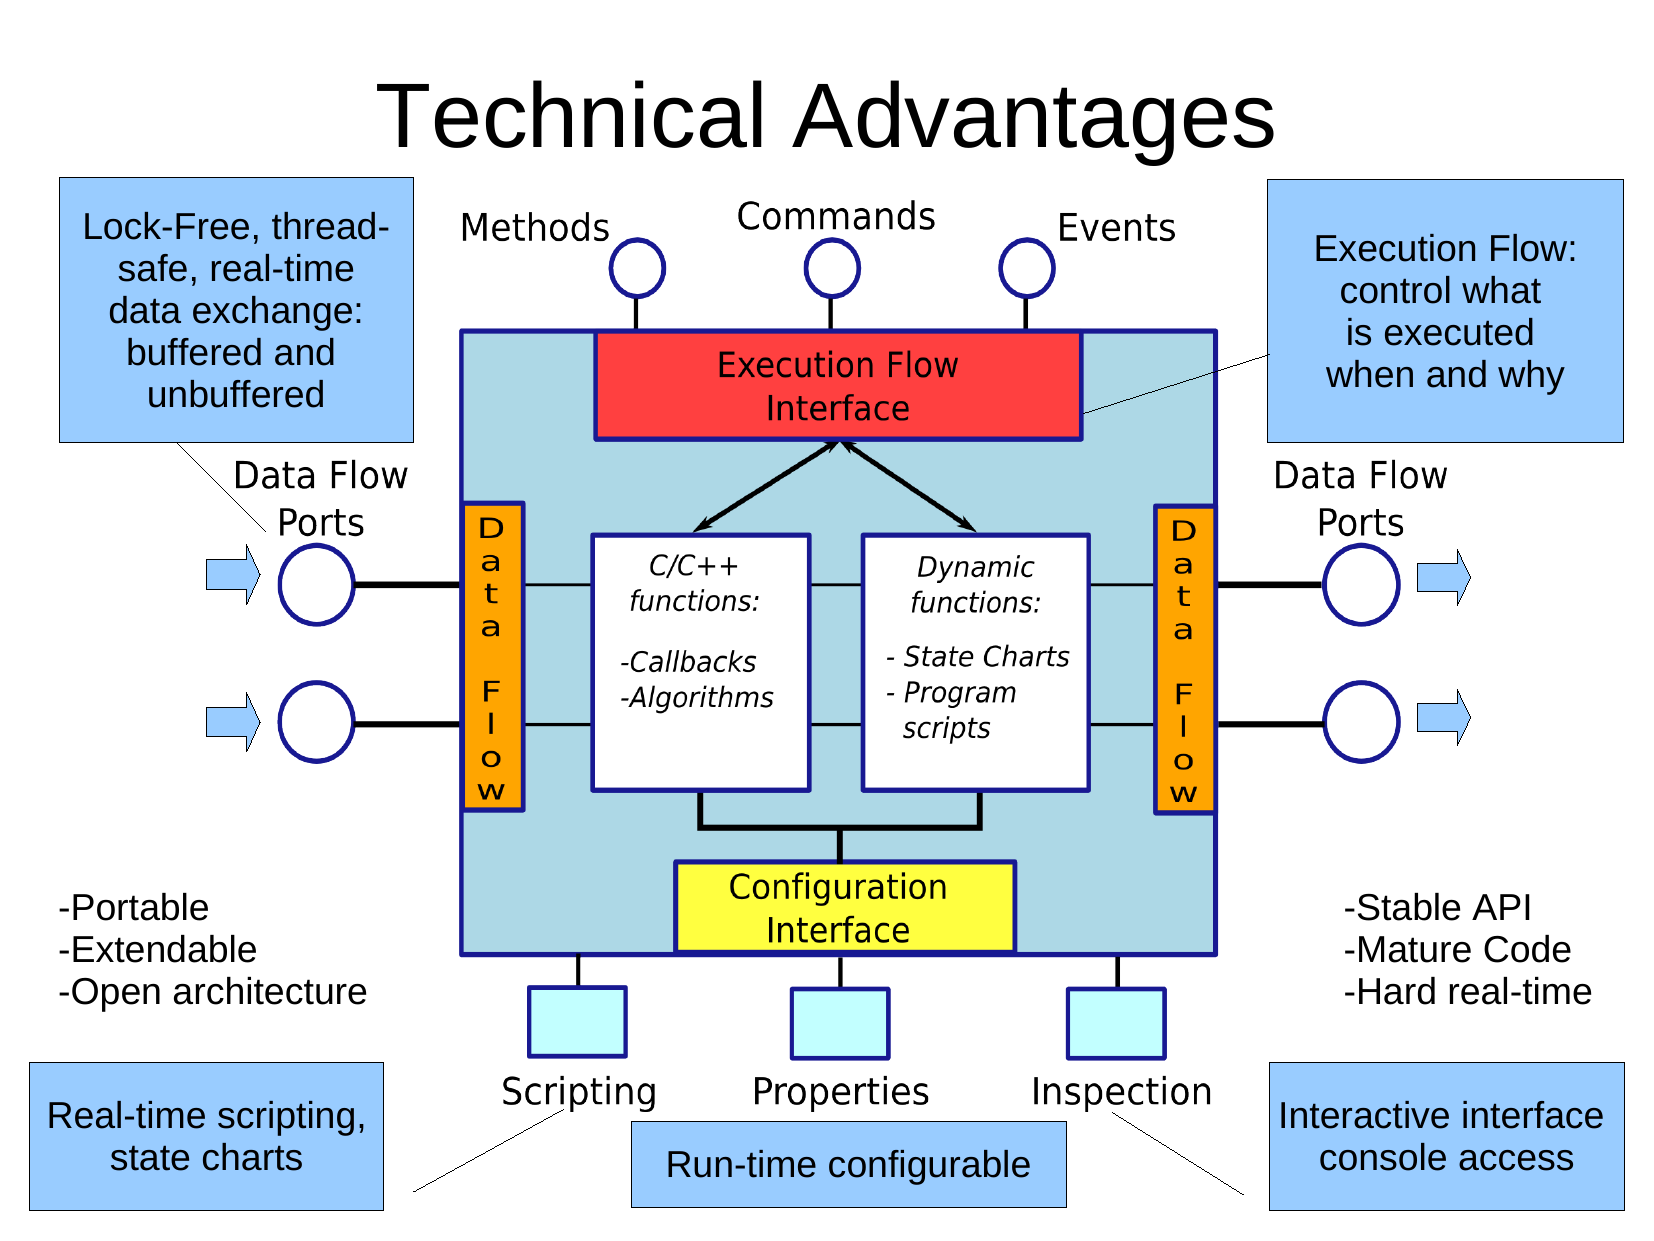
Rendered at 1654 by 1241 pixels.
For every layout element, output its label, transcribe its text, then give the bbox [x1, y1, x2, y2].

text_box Real-time scripting, state charts [29, 1062, 384, 1211]
text_box [1417, 549, 1471, 606]
text_box -Stable API -Mature Code -Hard real-time [1328, 879, 1609, 1034]
title Technical Advantages [82, 49, 1571, 181]
text_box -Portable -Extendable -Open architecture [43, 879, 384, 1034]
text_box Execution Flow: control what is executed when and why [1267, 179, 1624, 443]
text_box [206, 692, 261, 752]
text_box Interactive interface console access [1269, 1062, 1625, 1211]
text_box Lock-Free, thread- safe, real-time data exchange: buffered and unbuffered [59, 177, 414, 443]
text_box Run-time configurable [631, 1121, 1067, 1208]
text_box [206, 544, 261, 605]
text_box [1417, 689, 1471, 746]
picture [236, 200, 1447, 1113]
